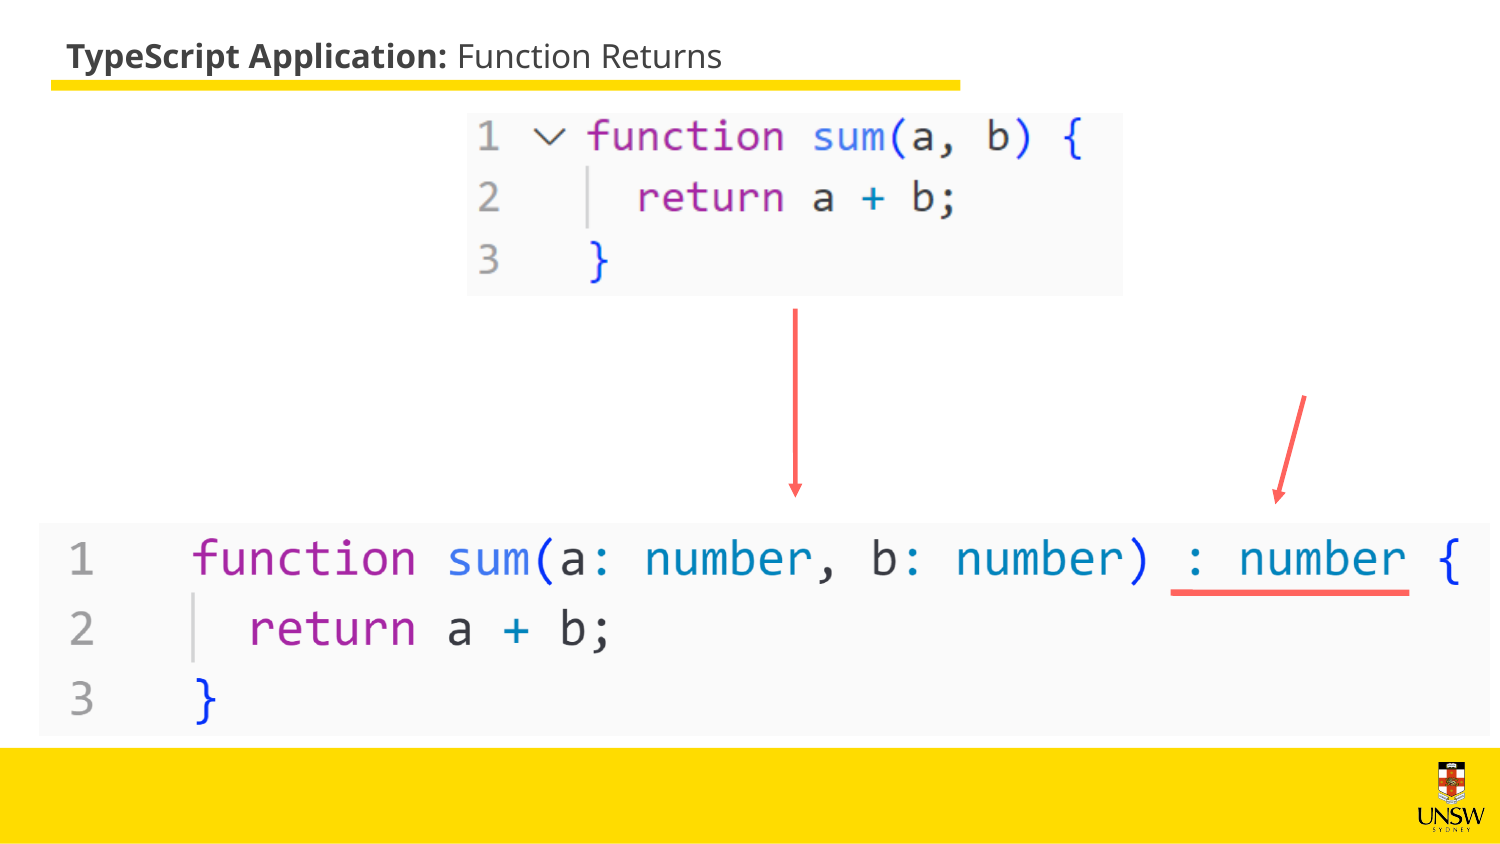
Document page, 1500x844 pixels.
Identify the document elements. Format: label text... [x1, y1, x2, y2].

picture [1418, 762, 1485, 832]
text_box [51, 79, 961, 91]
picture [467, 113, 1123, 297]
text_box TypeScript Application: Function Returns [51, 20, 1449, 91]
picture [39, 523, 1490, 736]
